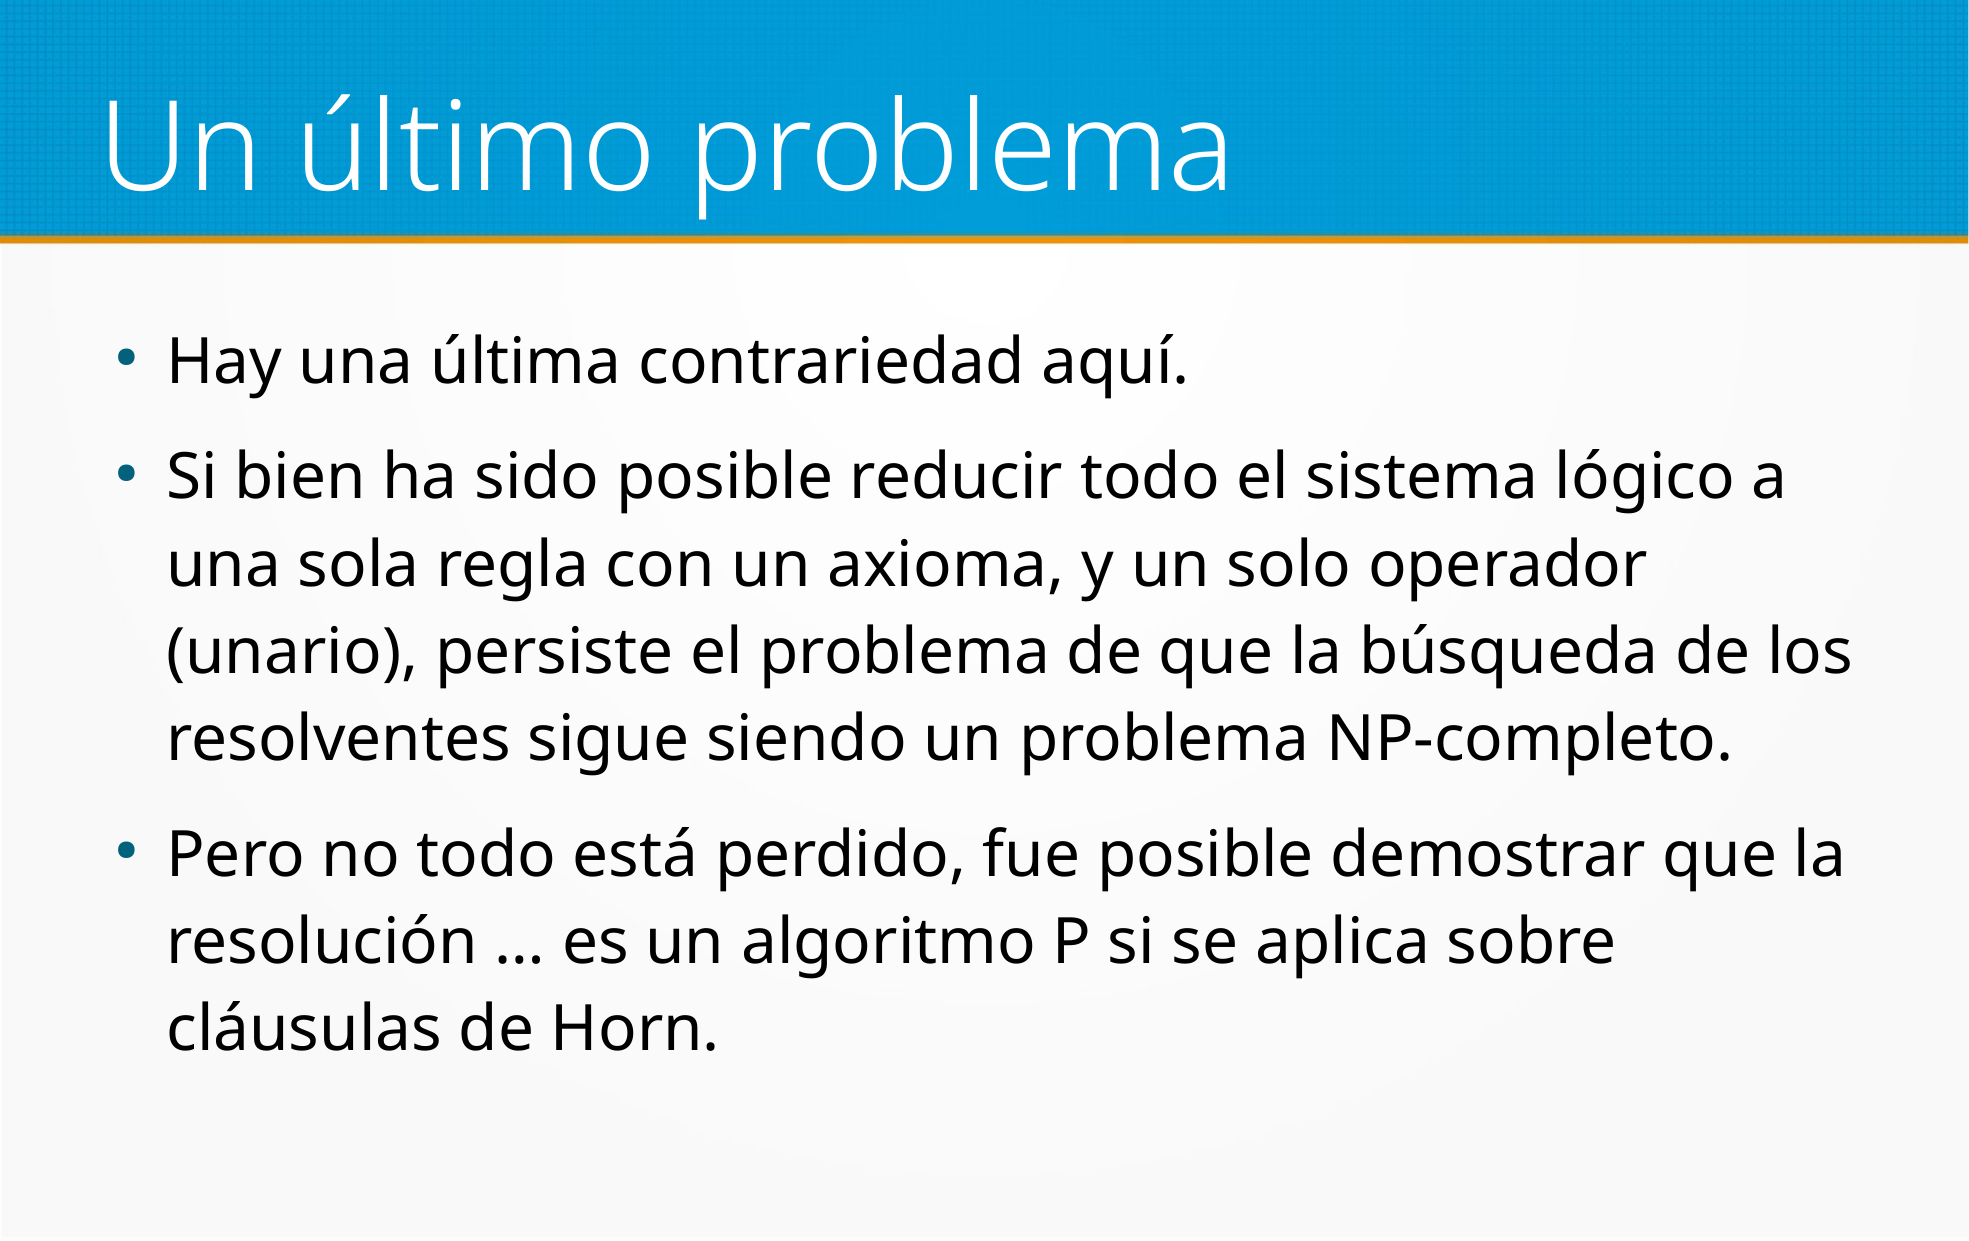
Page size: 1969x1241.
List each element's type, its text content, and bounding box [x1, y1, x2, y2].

title Un último problema [98, 19, 1870, 227]
list Hay una última contrariedad aquí. Si bien ha sido posible reducir todo el sistema lógico a una sola regla con un axioma, y un solo operador (unario), persiste el problema de que la búsqueda de los resolventes sigue siendo un problema NP-completo. Pero no todo está perdido, fue posible demostrar que la resolución … es un algoritmo P si se aplica sobre cláusulas de Horn. [98, 315, 1861, 1081]
picture [0, 233, 1969, 1241]
